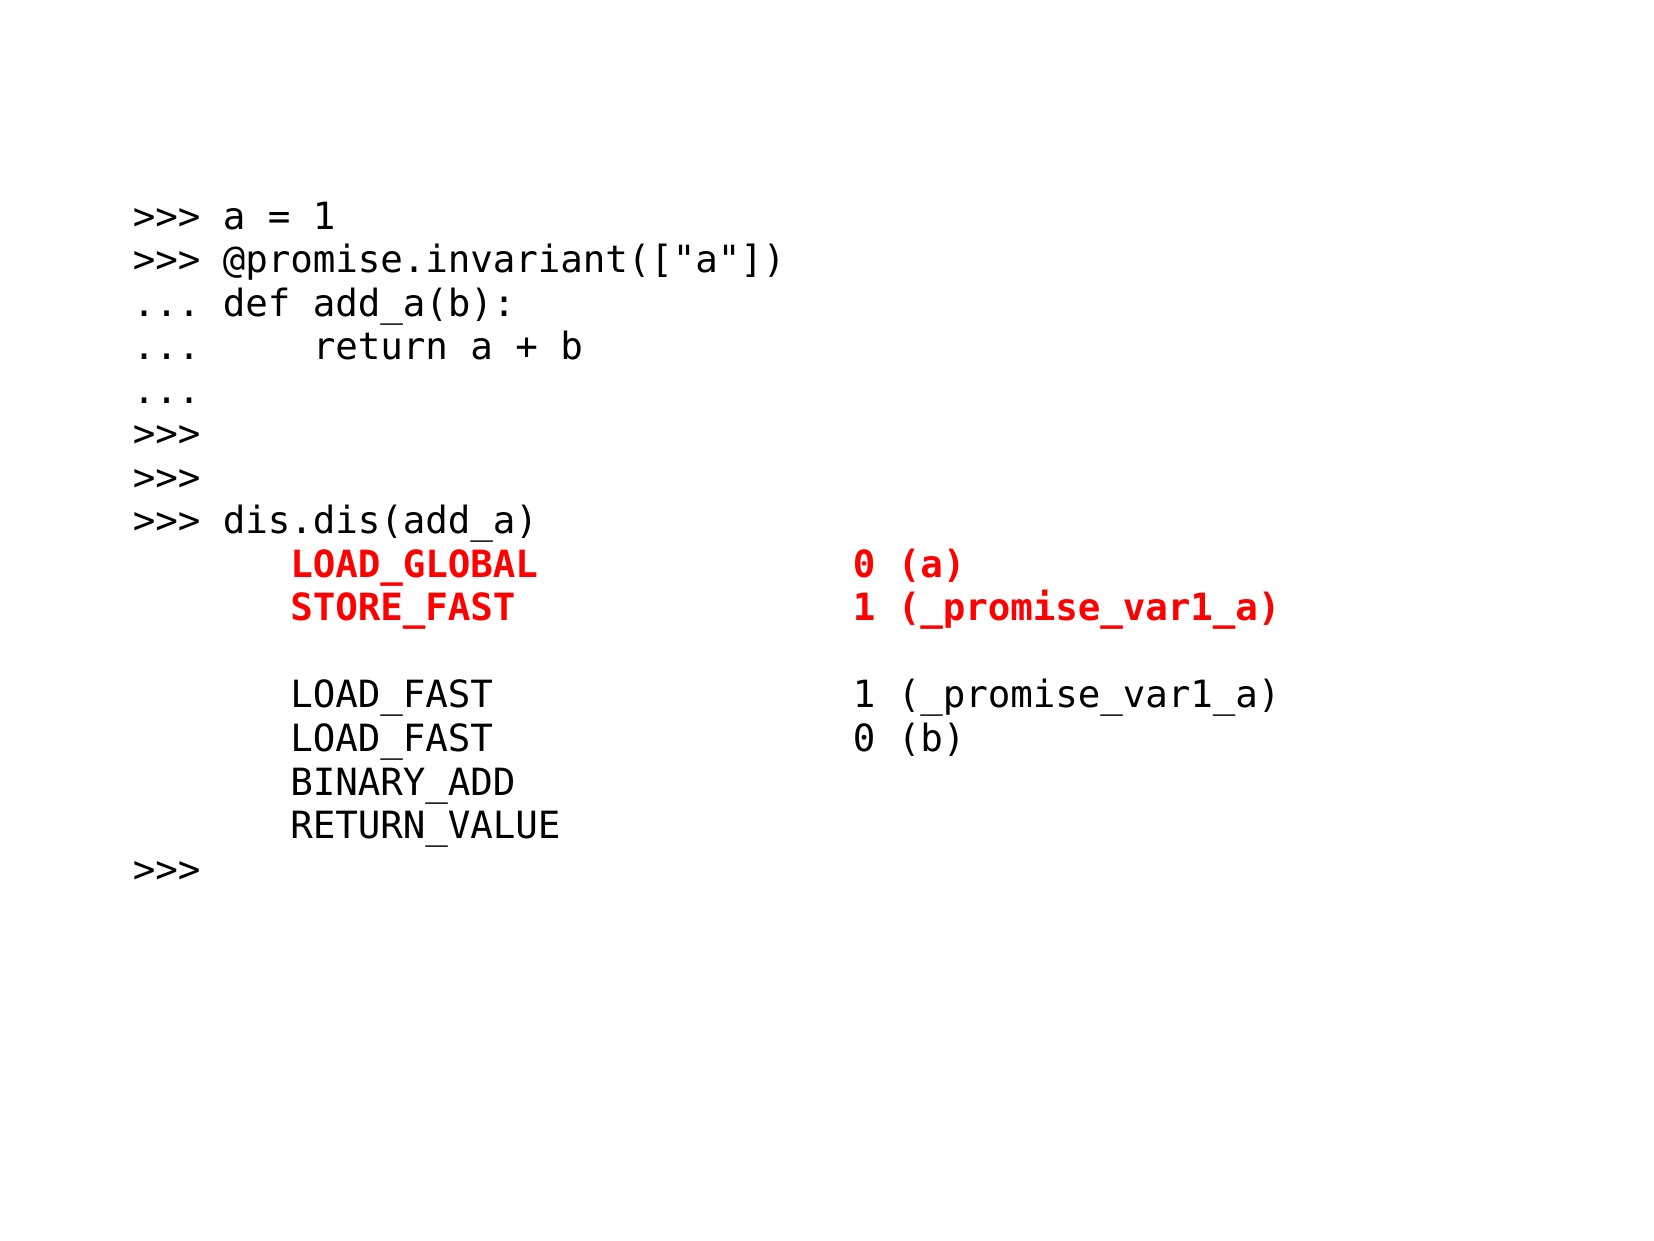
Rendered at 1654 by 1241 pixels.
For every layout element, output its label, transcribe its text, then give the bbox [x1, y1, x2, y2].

text_box >>> a = 1 >>> @promise.invariant(["a"]) ... def add_a(b): ... return a + b ... >>> >>> >>> dis.dis(add_a) LOAD_GLOBAL 0 (a) STORE_FAST 1 (_promise_var1_a) LOAD_FAST 1 (_promise_var1_a) LOAD_FAST 0 (b) BINARY_ADD RETURN_VALUE >>> [118, 187, 1625, 1073]
